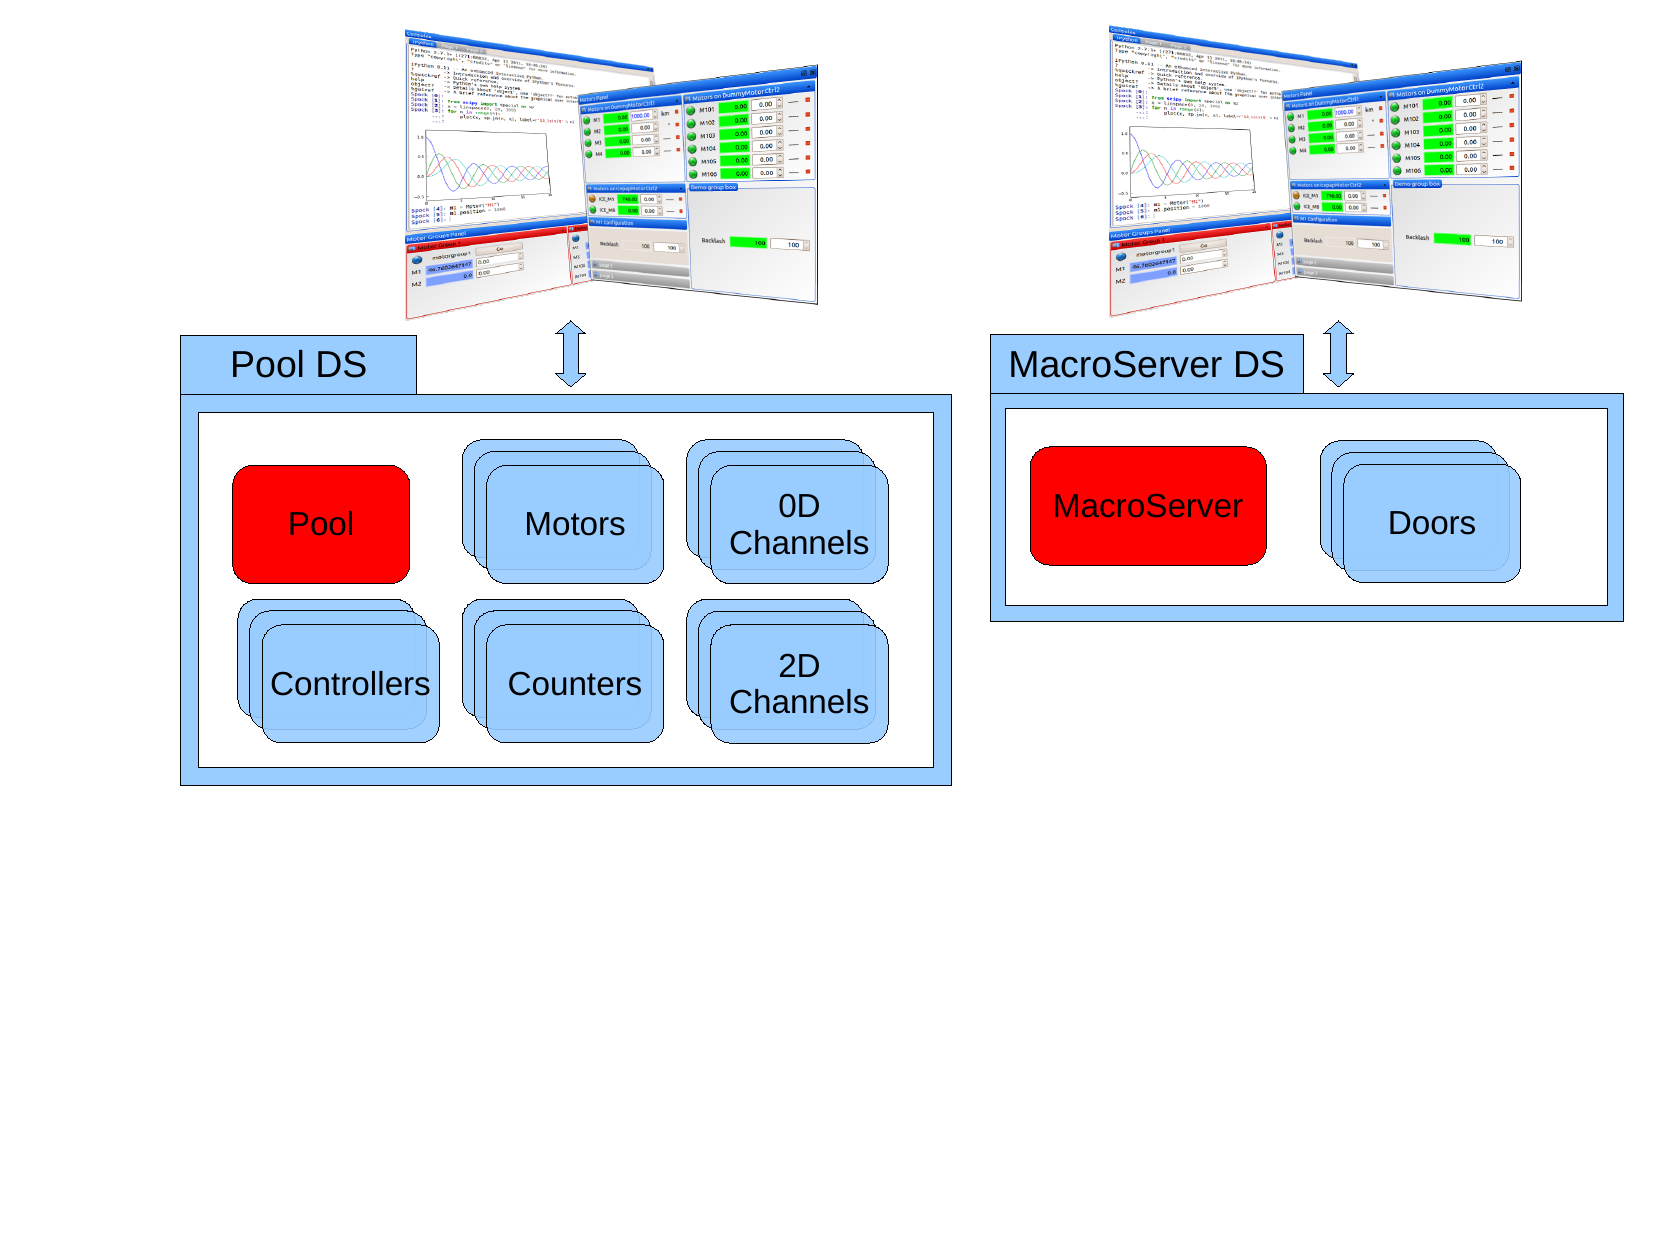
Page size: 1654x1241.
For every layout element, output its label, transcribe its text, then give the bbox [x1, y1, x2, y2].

text_box MacroServer [1030, 446, 1267, 566]
text_box [555, 321, 586, 387]
text_box 2D Channels [710, 624, 889, 744]
picture [377, 29, 818, 321]
text_box Pool [232, 465, 410, 584]
text_box Counters [486, 624, 664, 743]
text_box Motors [486, 465, 664, 584]
text_box [180, 394, 952, 786]
text_box [990, 393, 1624, 622]
text_box Doors [1343, 464, 1521, 583]
text_box MacroServer DS [990, 334, 1304, 394]
picture [1081, 25, 1522, 318]
text_box Pool DS [180, 335, 417, 395]
text_box Controllers [262, 624, 440, 743]
text_box [1323, 320, 1354, 387]
text_box 0D Channels [710, 465, 889, 584]
